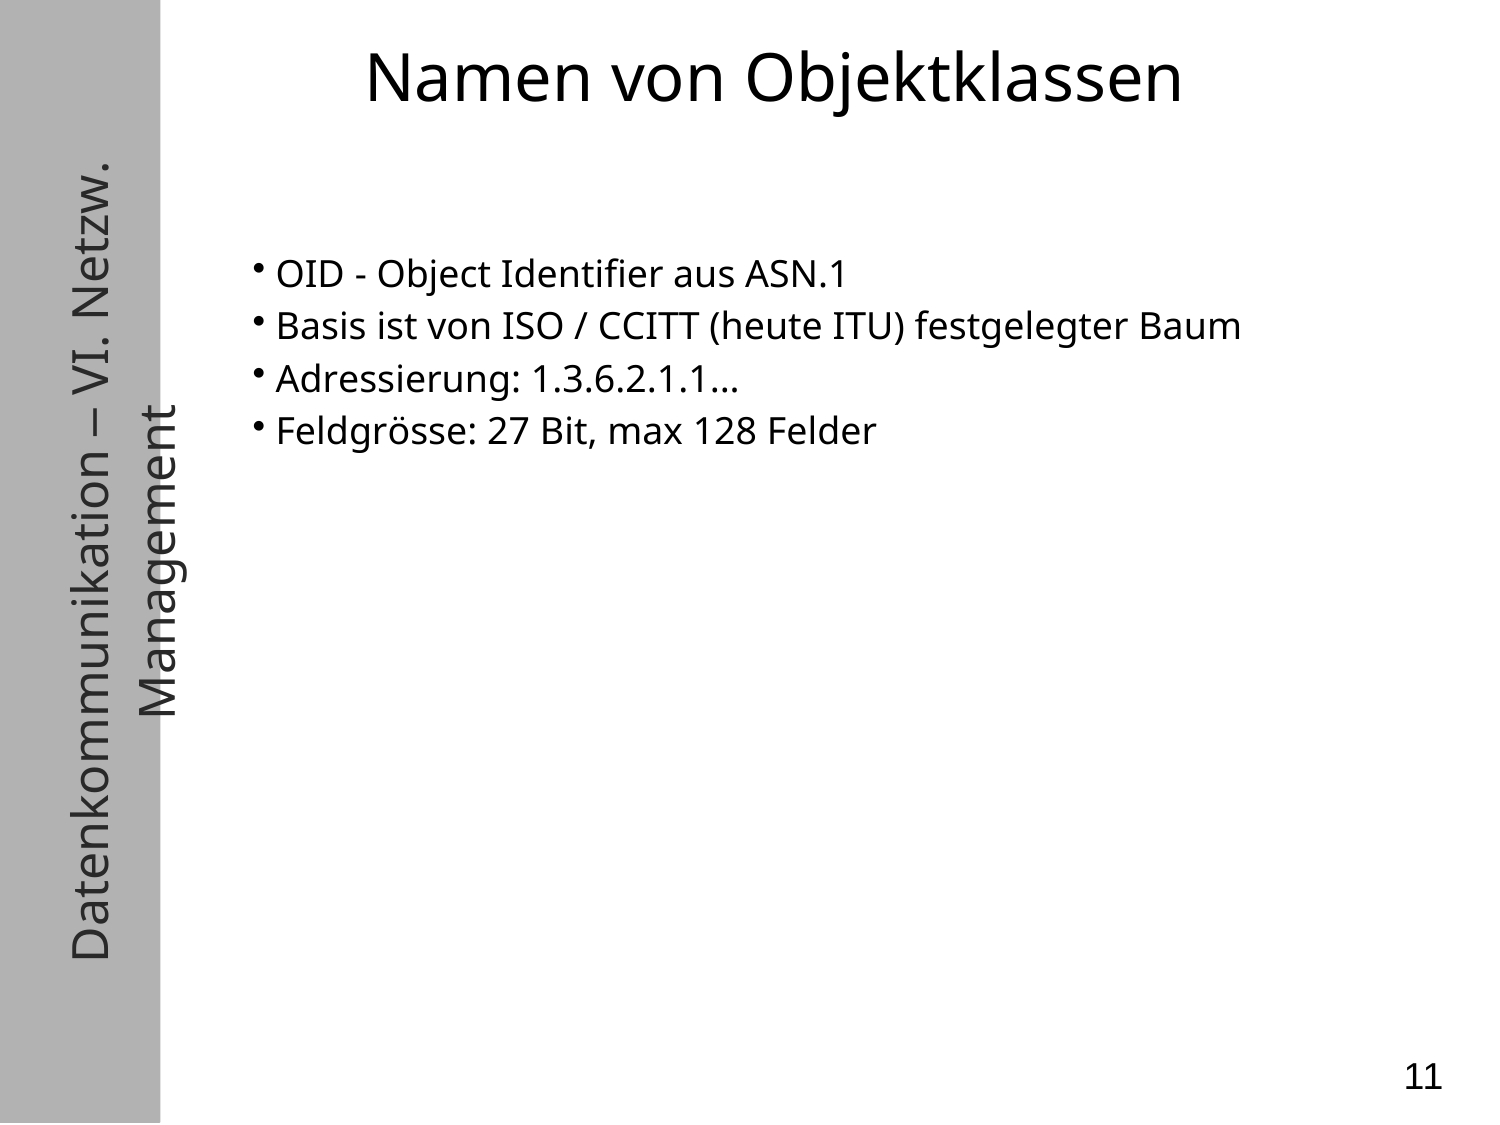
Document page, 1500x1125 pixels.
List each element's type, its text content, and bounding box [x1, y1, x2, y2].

text_box OID - Object Identifier aus ASN.1 Basis ist von ISO / CCITT (heute ITU) festgelegter Baum Adressierung: 1.3.6.2.1.1... Feldgrösse: 27 Bit, max 128 Felder [237, 187, 1448, 563]
text_box Namen von Objektklassen [371, 27, 1180, 123]
text_box Datenkommunikation – VI. Netzw. Management [47, 1, 178, 1124]
text_box <number> [1403, 1056, 1479, 1106]
text_box [0, 0, 160, 1123]
